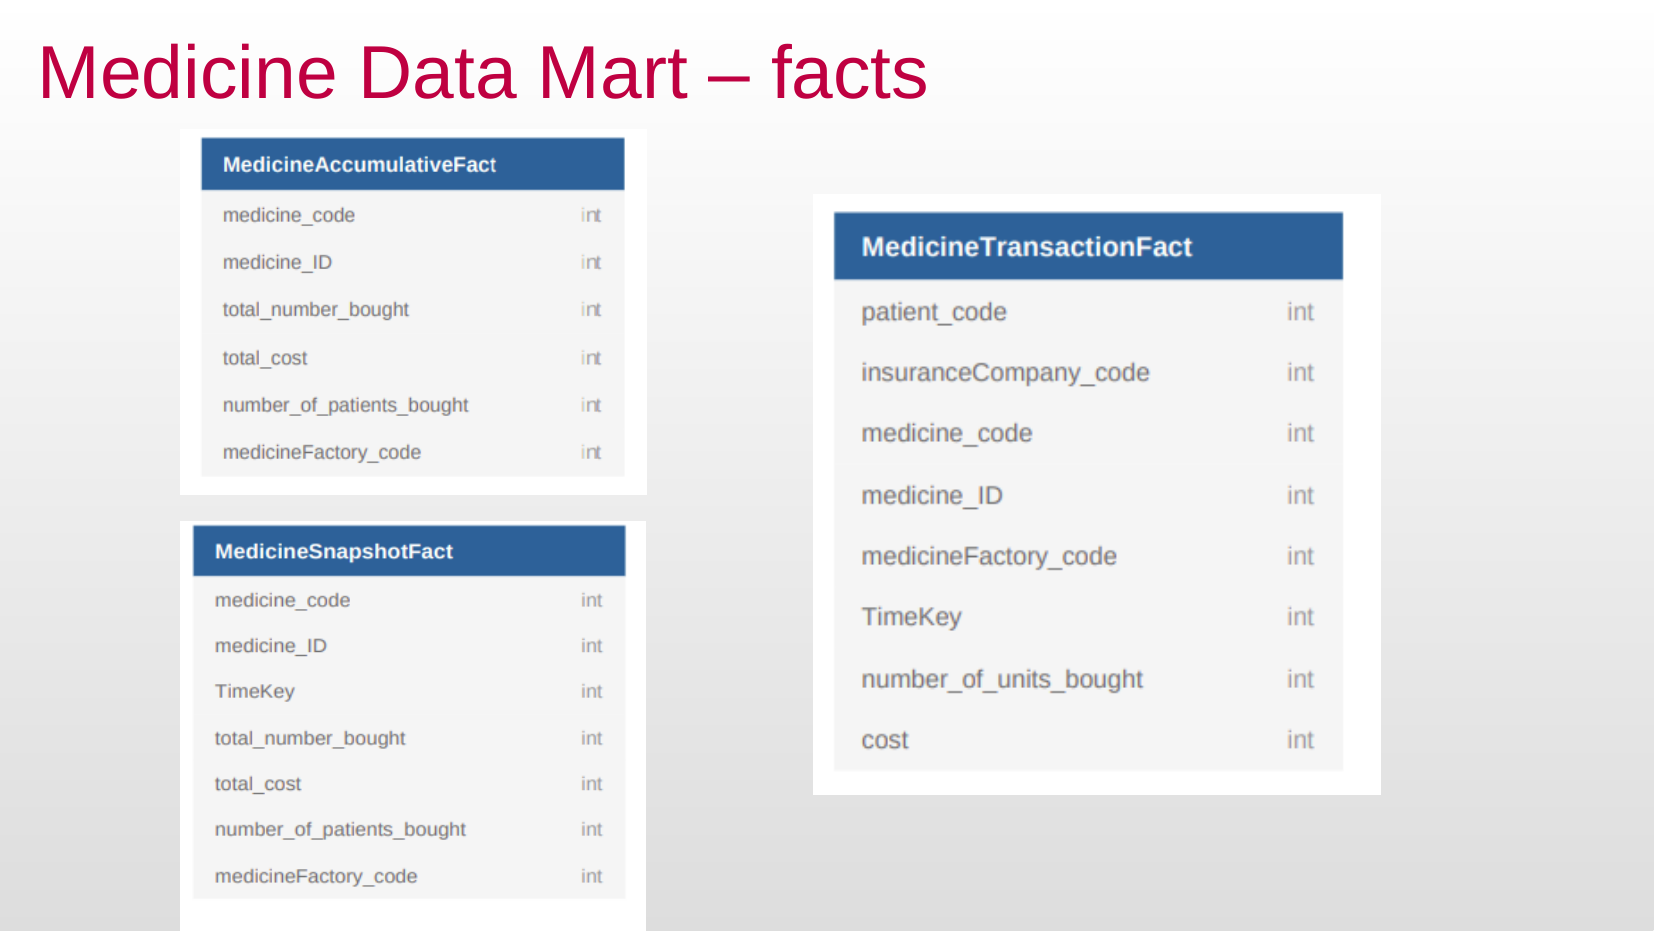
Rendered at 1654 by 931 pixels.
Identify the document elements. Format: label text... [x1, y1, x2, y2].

title Medicine Data Mart – facts [37, 0, 946, 176]
picture [180, 129, 647, 496]
picture [813, 194, 1381, 796]
picture [180, 521, 646, 931]
